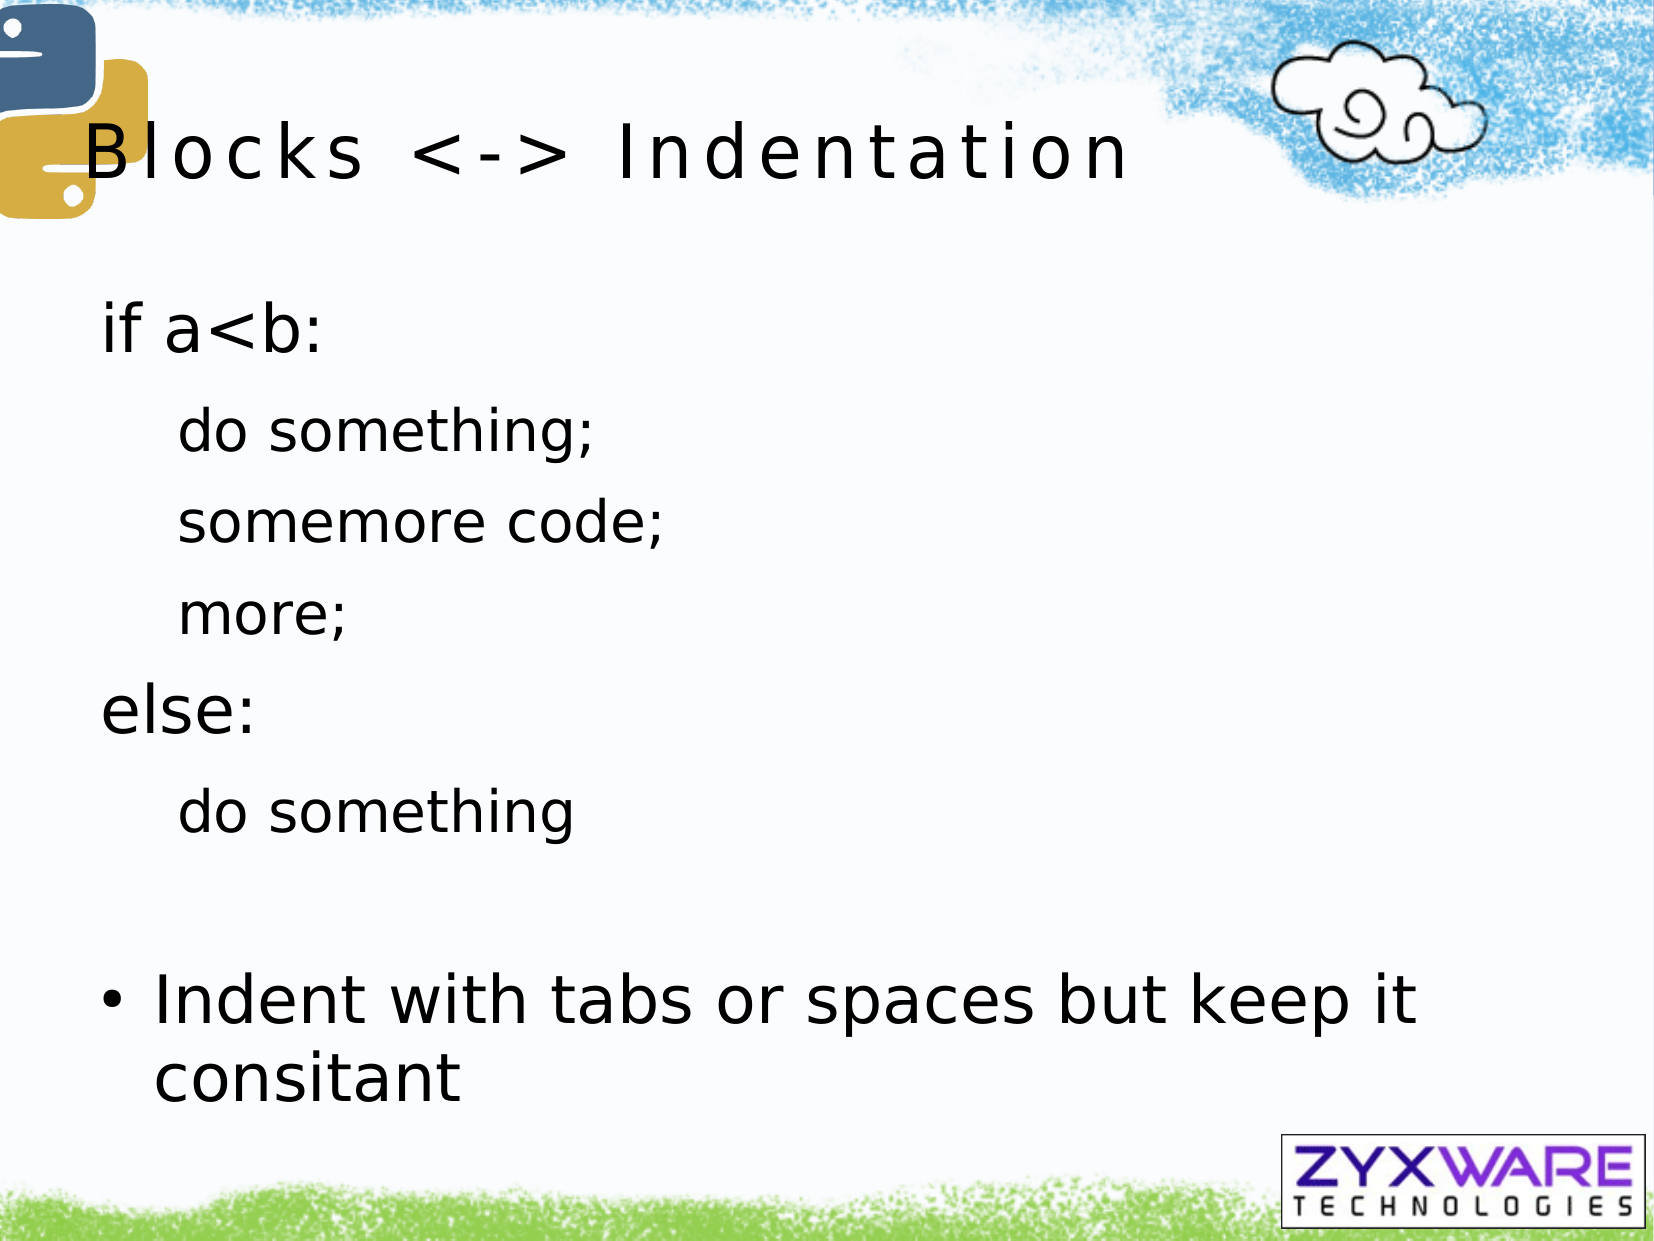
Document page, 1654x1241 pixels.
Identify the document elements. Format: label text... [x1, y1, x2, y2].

picture [0, 0, 1654, 1241]
list if a<b: do something; somemore code; more; else: do something Indent with tabs or spaces but keep it consitant [82, 290, 1571, 1118]
title Blocks <-> Indentation [82, 49, 1571, 257]
